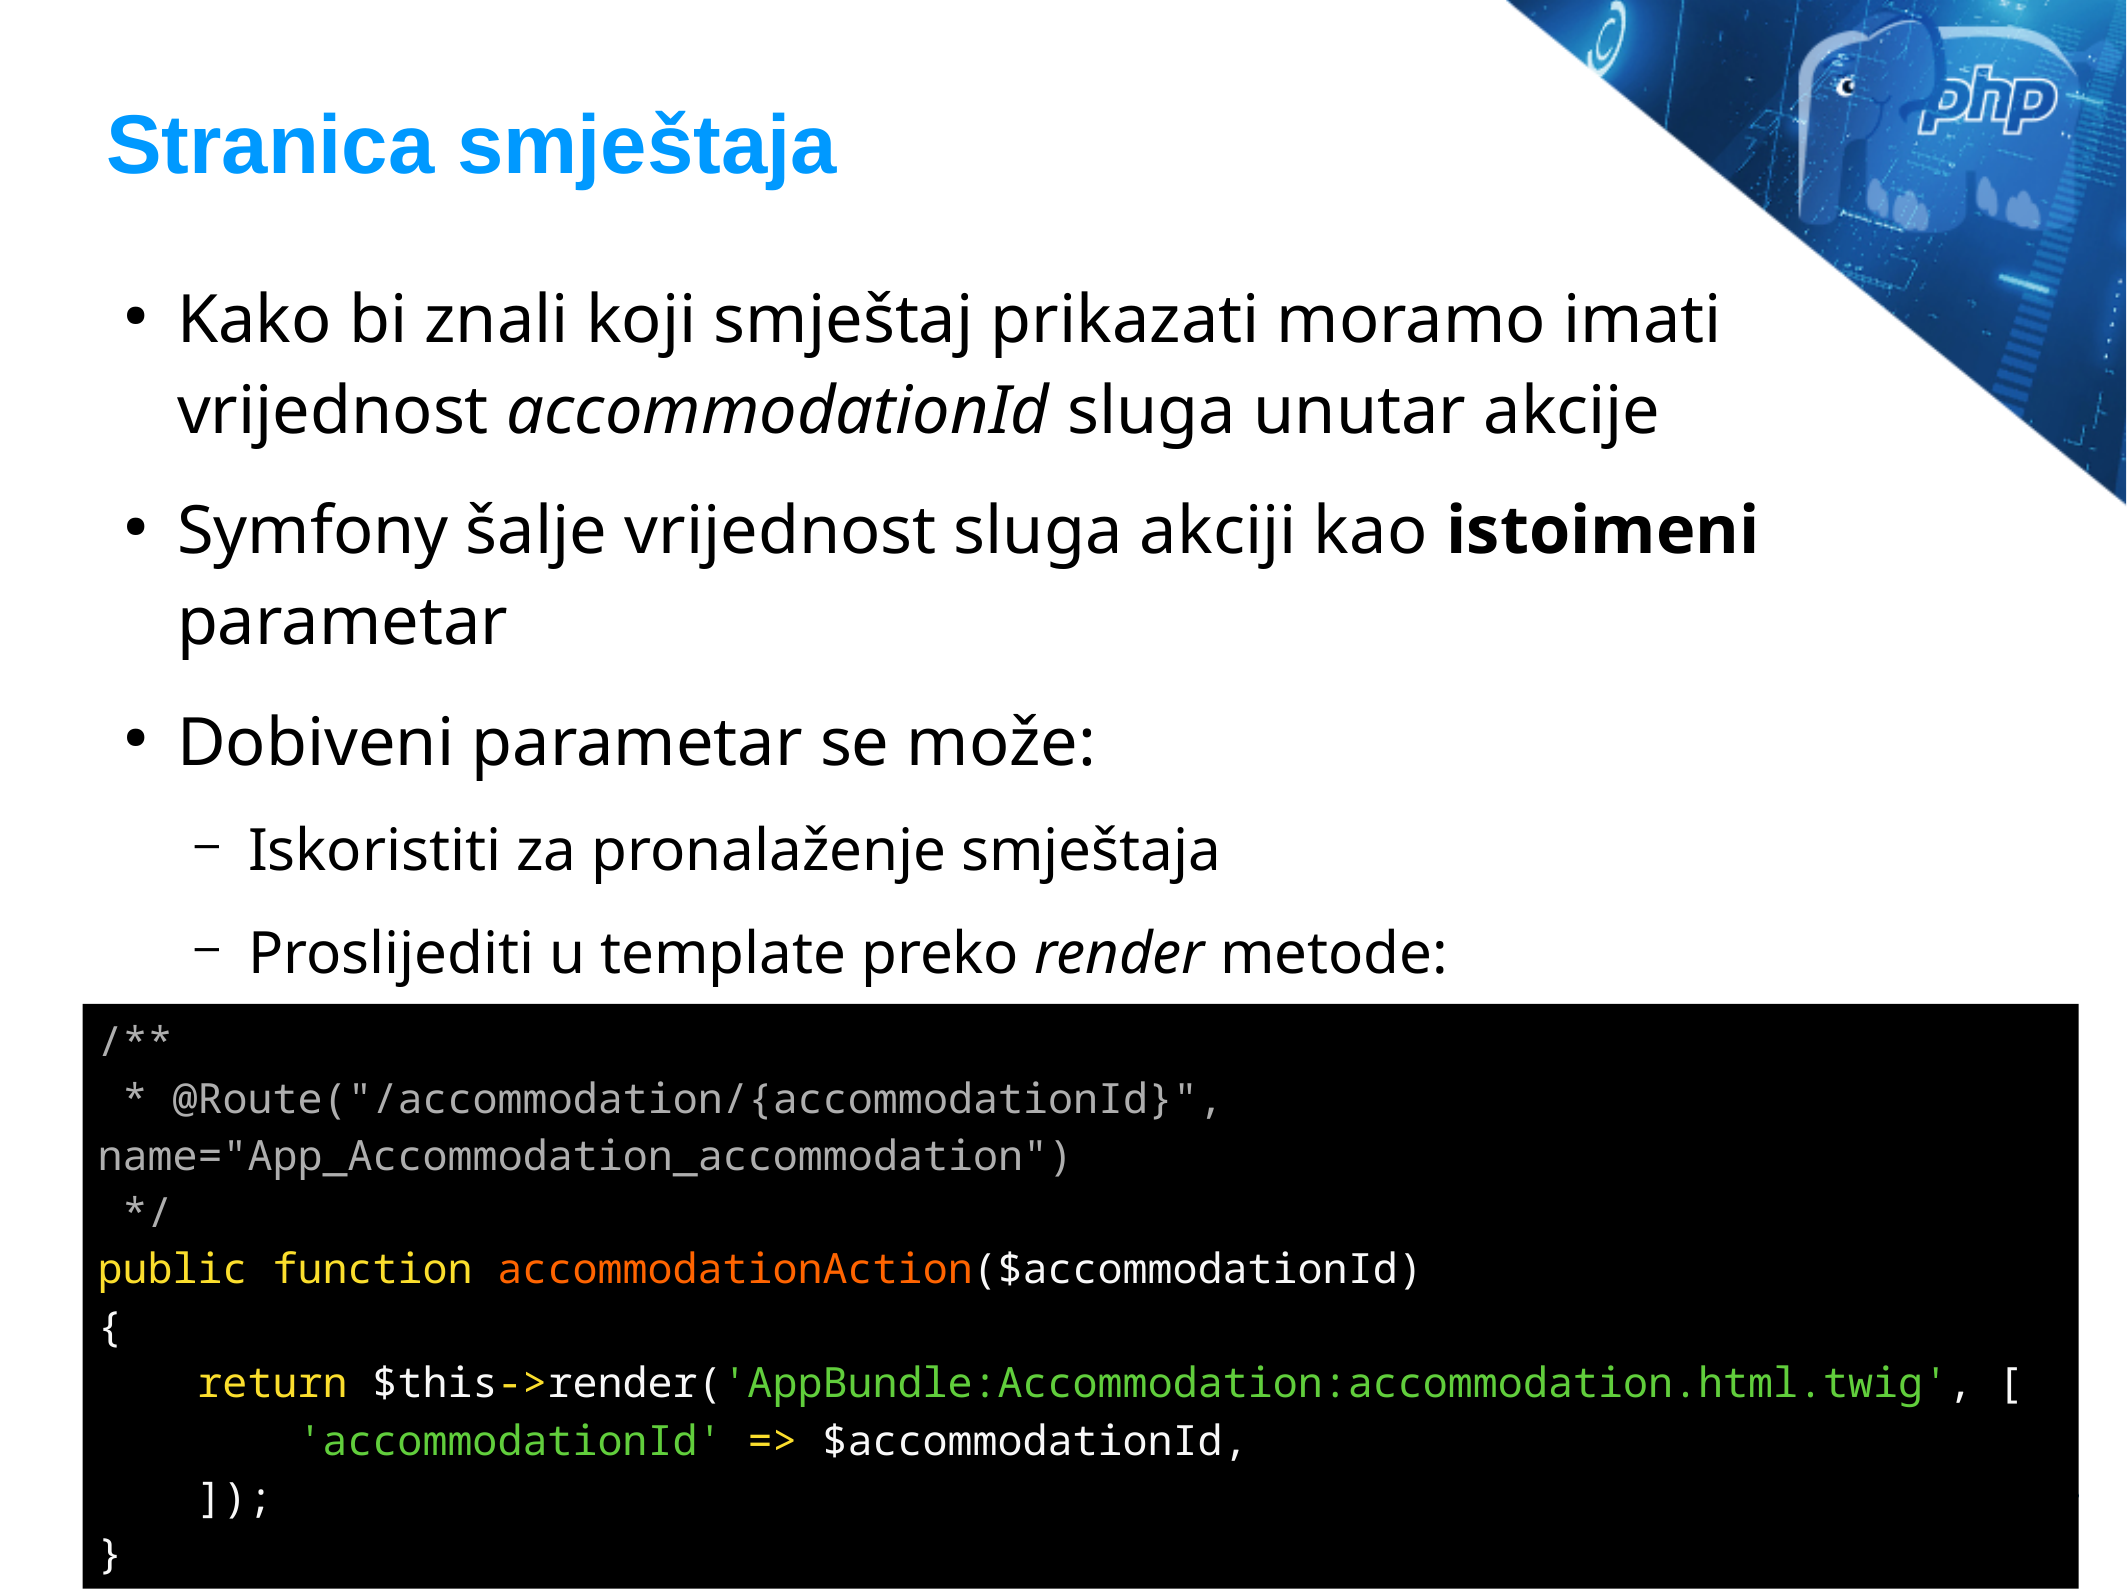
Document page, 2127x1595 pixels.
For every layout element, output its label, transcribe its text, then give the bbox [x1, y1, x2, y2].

text_box /** * @Route("/accommodation/{accommodationId}", name="App_Accommodation_accommodation") */ public function accommodationAction($accommodationId) { return $this->render('AppBundle:Accommodation:accommodation.html.twig', [ 'accommodationId' => $accommodationId, ]); } [82, 1003, 2079, 1460]
picture [1505, 0, 2127, 625]
list Kako bi znali koji smještaj prikazati moramo imati vrijednost accommodationId sluga unutar akcije Symfony šalje vrijednost sluga akciji kao istoimeni parametar Dobiveni parametar se može: Iskoristiti za pronalaženje smještaja Proslijediti u template preko render metode: [106, 271, 1926, 993]
title Stranica smještaja [106, 70, 1630, 219]
